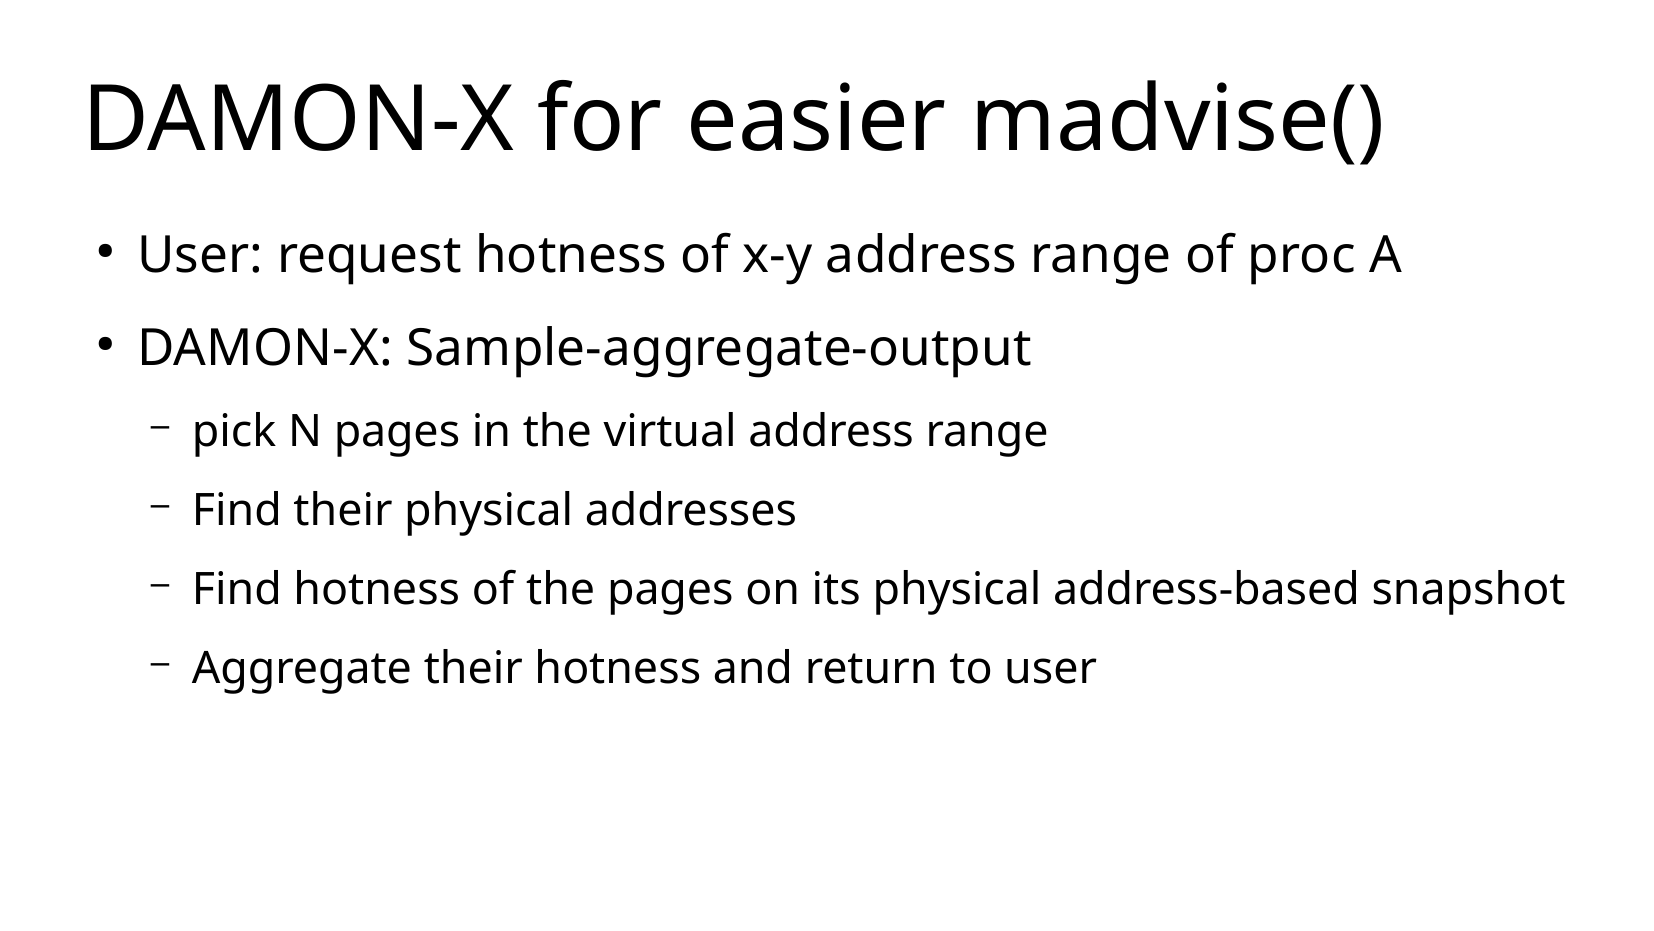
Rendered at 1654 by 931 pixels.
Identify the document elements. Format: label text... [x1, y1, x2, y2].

title DAMON-X for easier madvise() [82, 37, 1571, 193]
list User: request hotness of x-y address range of proc A DAMON-X: Sample-aggregate-output pick N pages in the virtual address range Find their physical addresses Find hotness of the pages on its physical address-based snapshot Aggregate their hotness and return to user [82, 217, 1571, 758]
